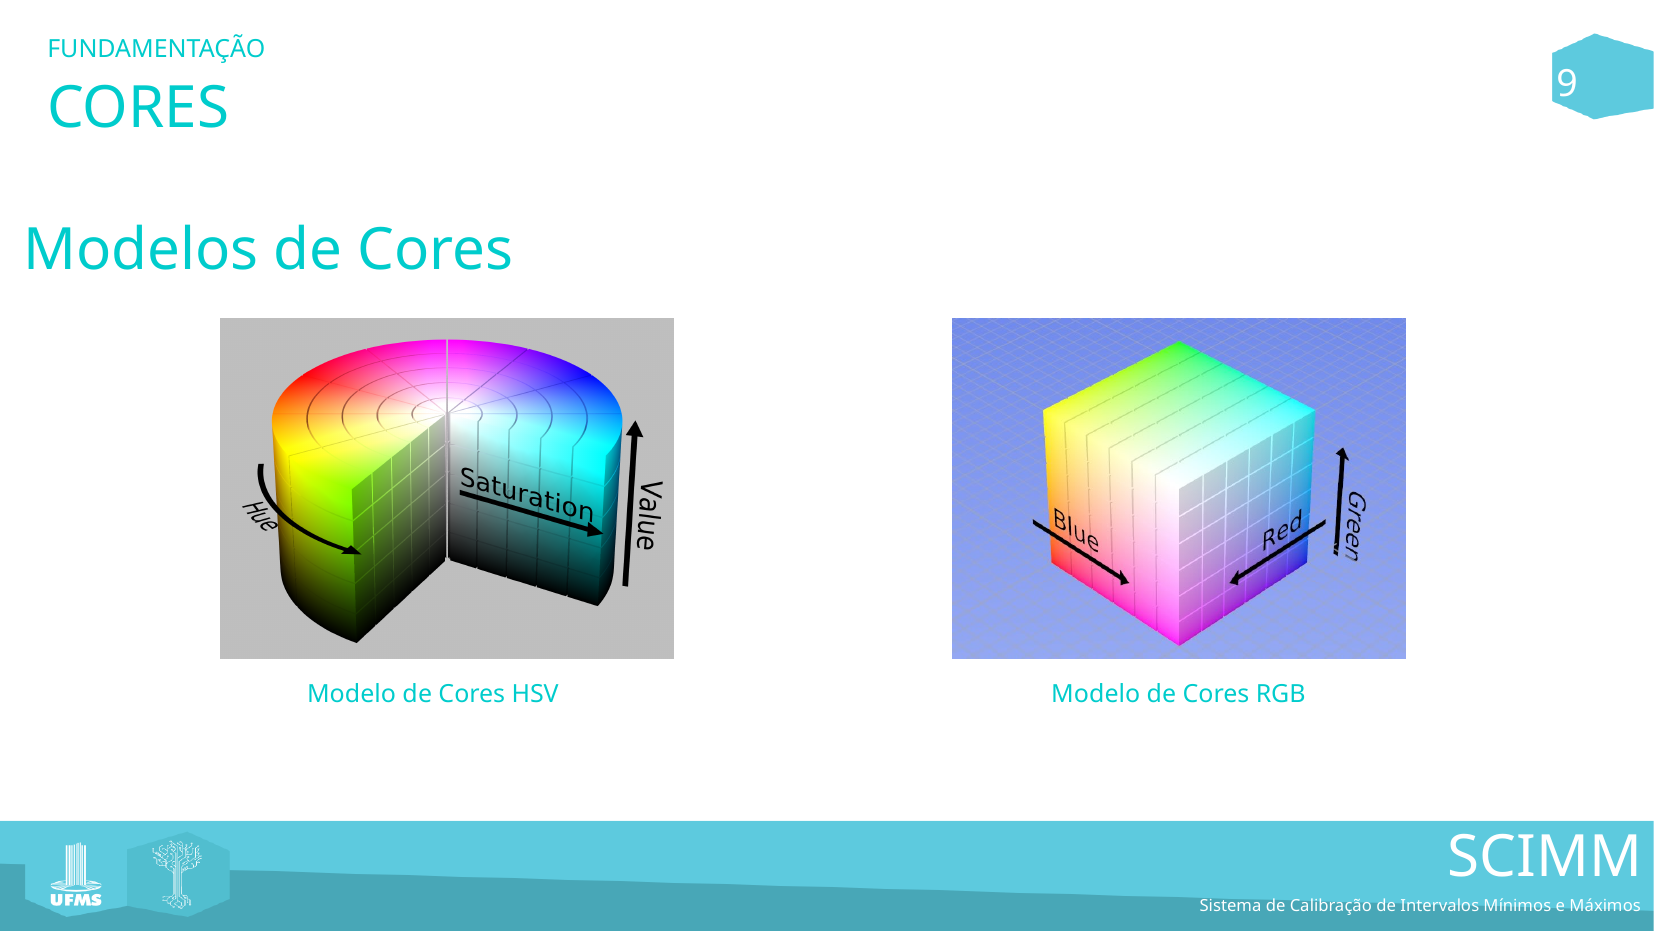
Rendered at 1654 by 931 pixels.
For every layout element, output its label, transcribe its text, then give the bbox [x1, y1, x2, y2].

text_box <number> [1559, 49, 1654, 120]
picture [0, 0, 1654, 931]
text_box Modelo de Cores RGB [1015, 617, 1347, 802]
title FUNDAMENTAÇÃO CORES [11, 10, 1501, 166]
title SCIMM Sistema de Calibração de Intervalos Mínimos e Máximos [153, 801, 1642, 931]
text_box Modelos de Cores [0, 134, 1477, 319]
text_box Modelo de Cores HSV [271, 659, 603, 802]
